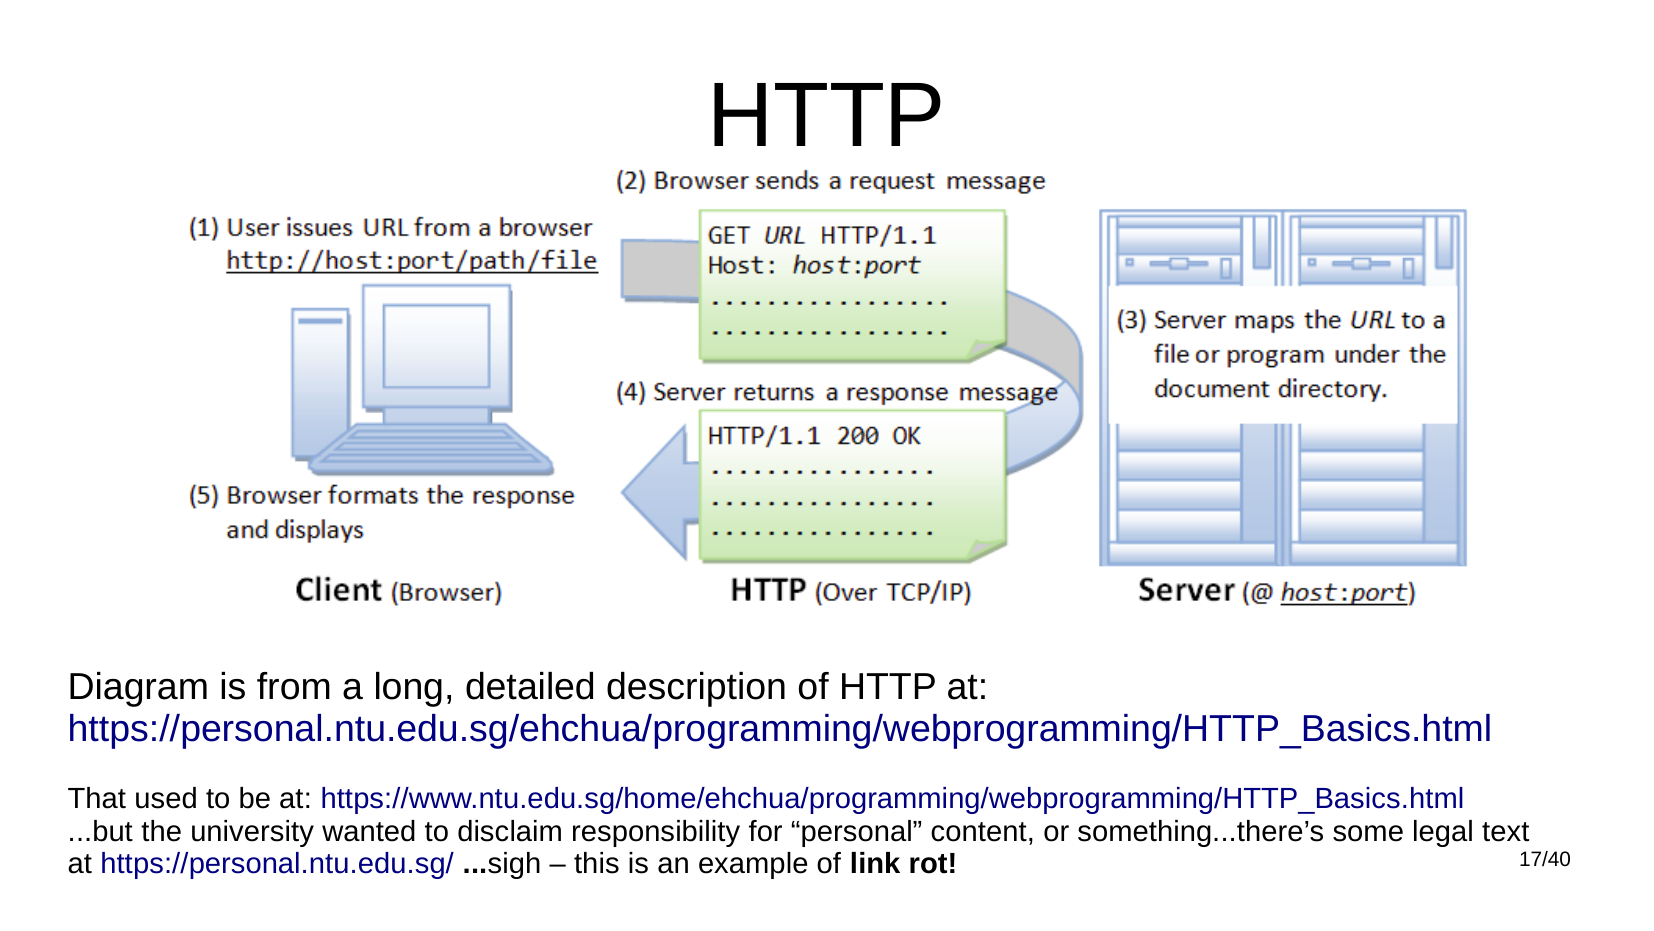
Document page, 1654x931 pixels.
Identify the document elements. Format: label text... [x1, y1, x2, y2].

text_box Diagram is from a long, detailed description of HTTP at: https://personal.ntu.edu.sg/ehchua/programming/webprogramming/HTTP_Basics.html That used to be at: https://www.ntu.edu.sg/home/ehchua/programming/webprogramming/HTTP_Basics.html ...but the university wanted to disclaim responsibility for “personal” content, or something...there’s some legal text at https://personal.ntu.edu.sg/ ...sigh – this is an example of link rot! [52, 657, 1548, 888]
title HTTP [82, 37, 1571, 193]
picture [178, 150, 1475, 626]
